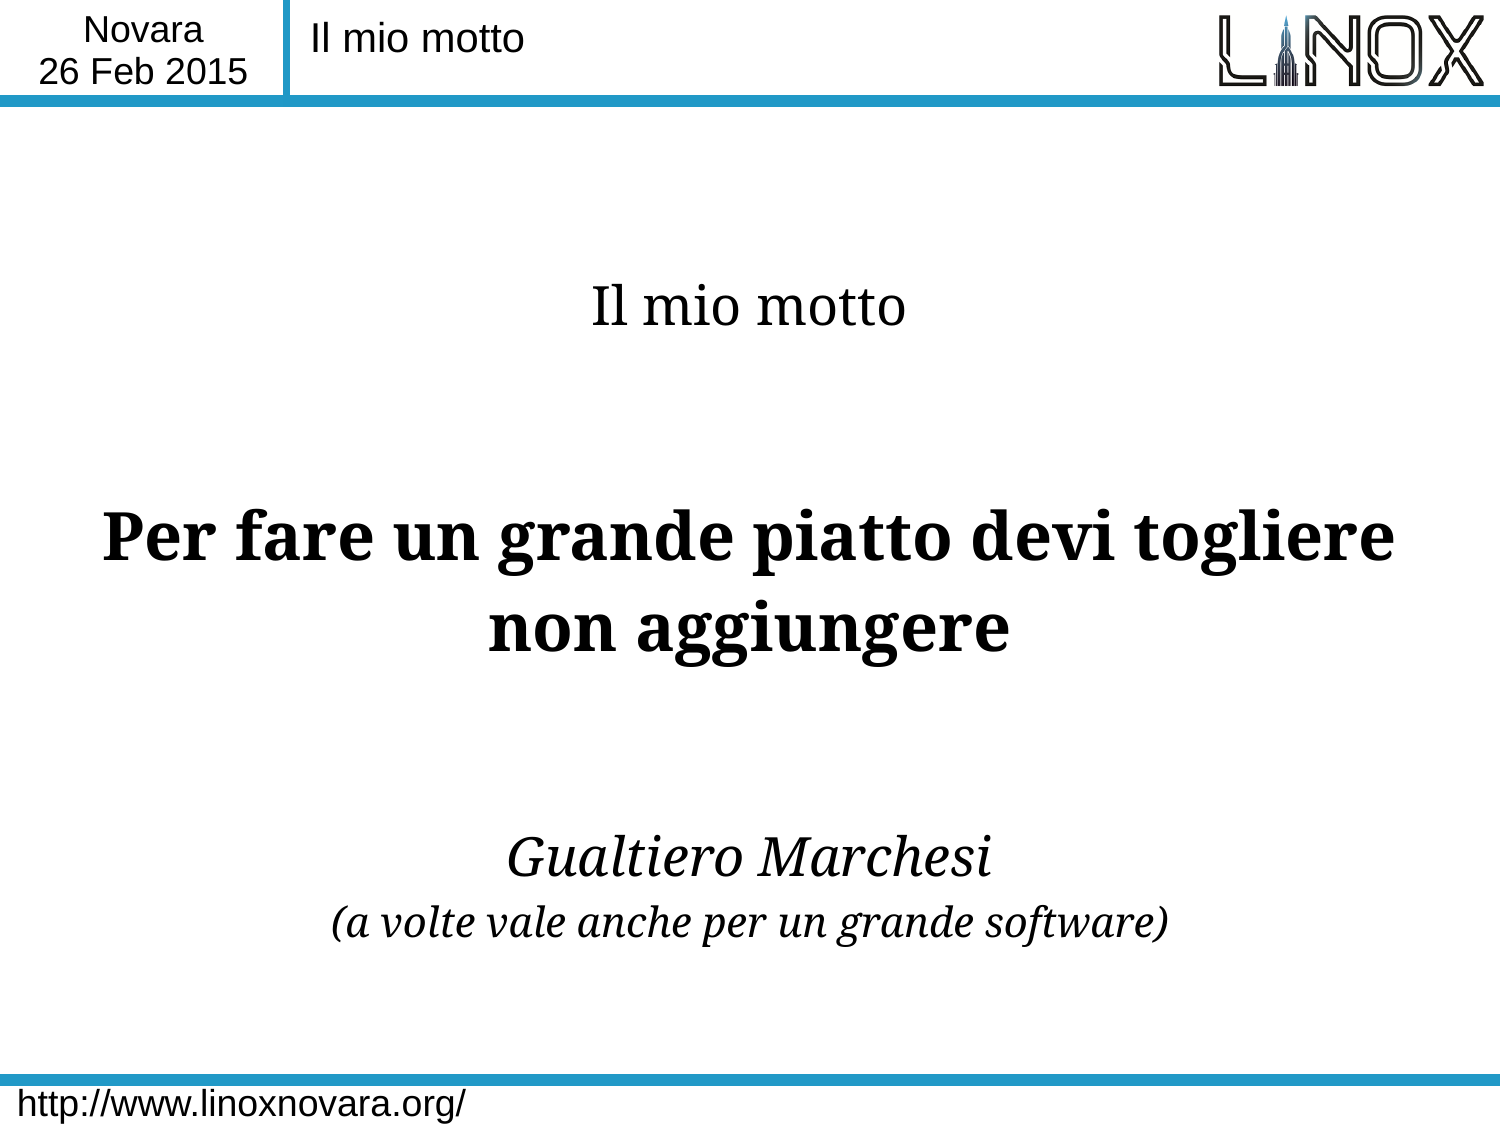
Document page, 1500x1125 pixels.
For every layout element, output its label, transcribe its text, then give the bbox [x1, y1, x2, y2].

picture [0, 1074, 1500, 1086]
picture [0, 0, 1500, 107]
list Il mio motto [295, 7, 1321, 83]
text_box Il mio motto Per fare un grande piatto devi togliere non aggiungere Gualtiero Marchesi (a volte vale anche per un grande software) [70, 259, 1430, 926]
